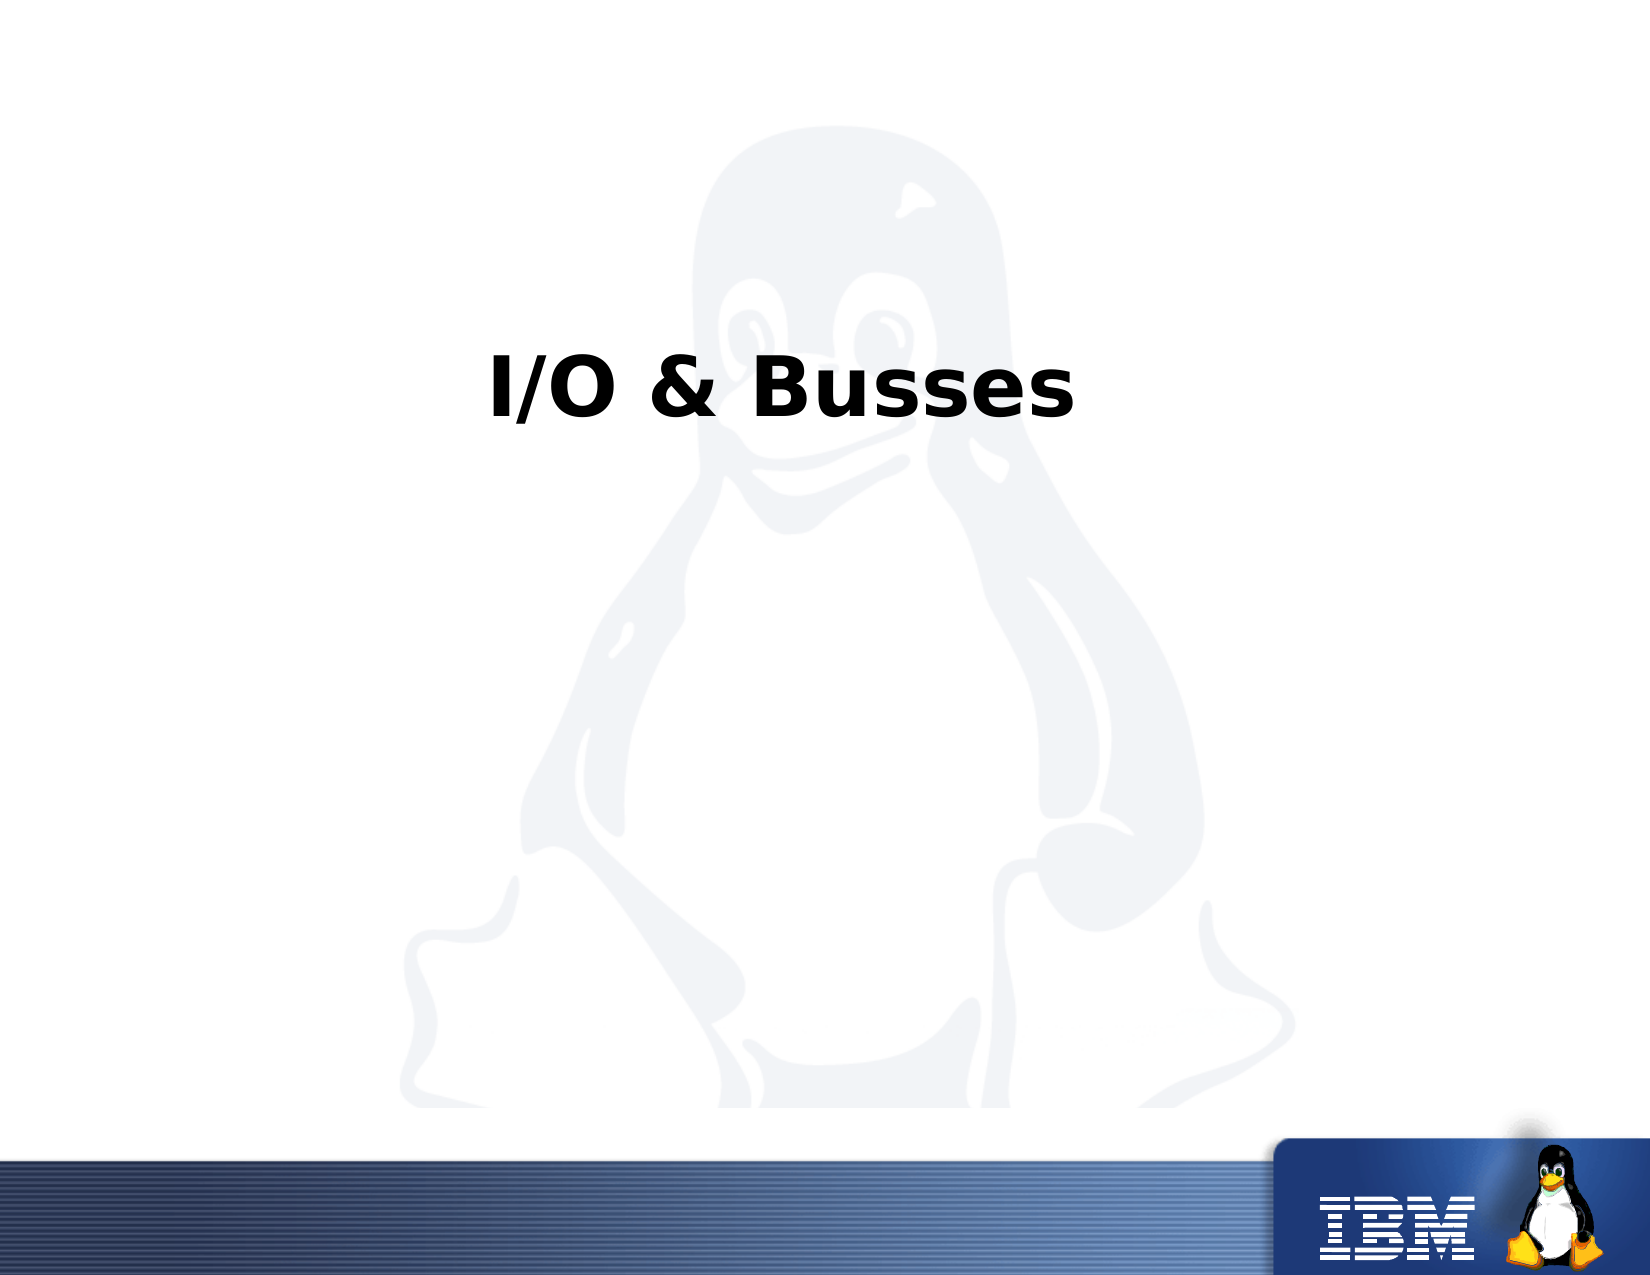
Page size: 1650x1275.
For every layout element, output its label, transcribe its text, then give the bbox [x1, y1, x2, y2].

subtitle I/O & Busses [76, 76, 1457, 1171]
